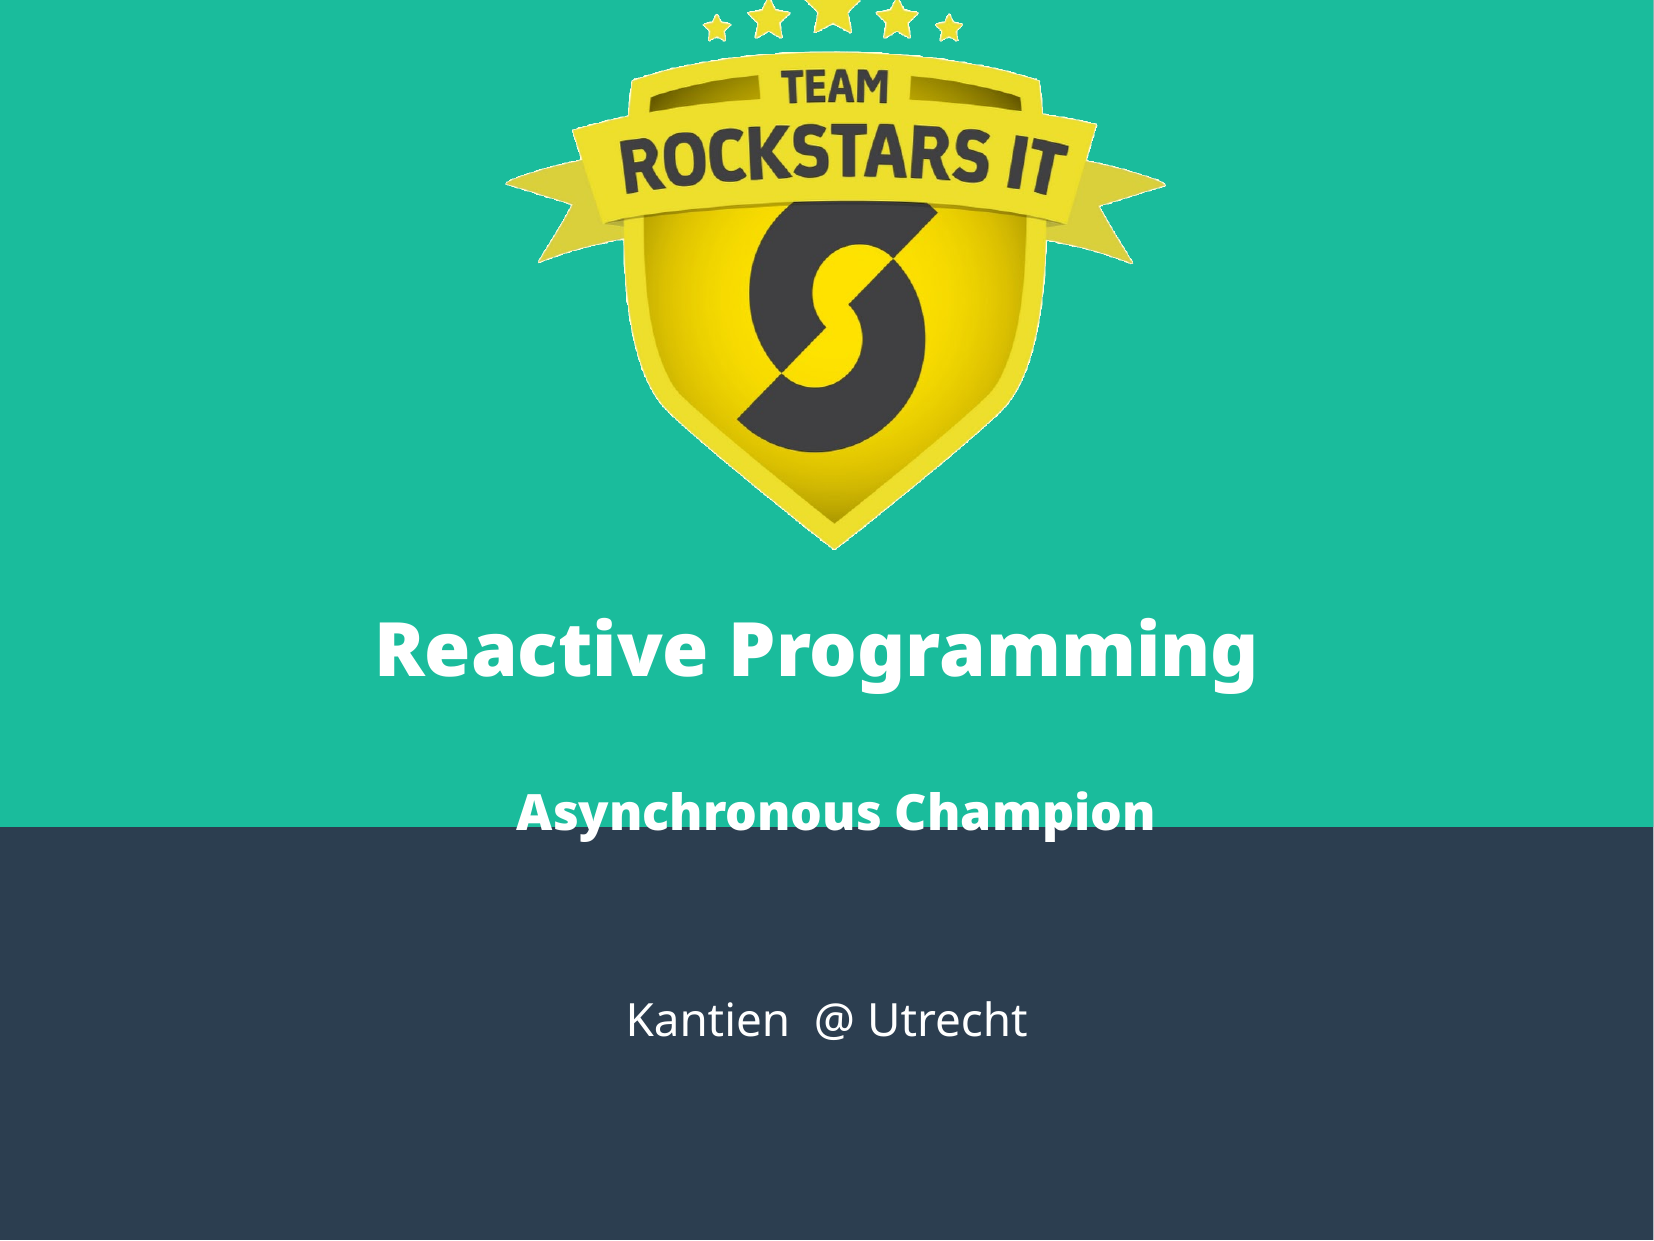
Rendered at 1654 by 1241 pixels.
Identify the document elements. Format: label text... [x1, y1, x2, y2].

title Reactive Programming Asynchronous Champion [59, 557, 1595, 841]
picture [500, 0, 1171, 613]
subtitle Kantien @ Utrecht [59, 856, 1595, 1182]
